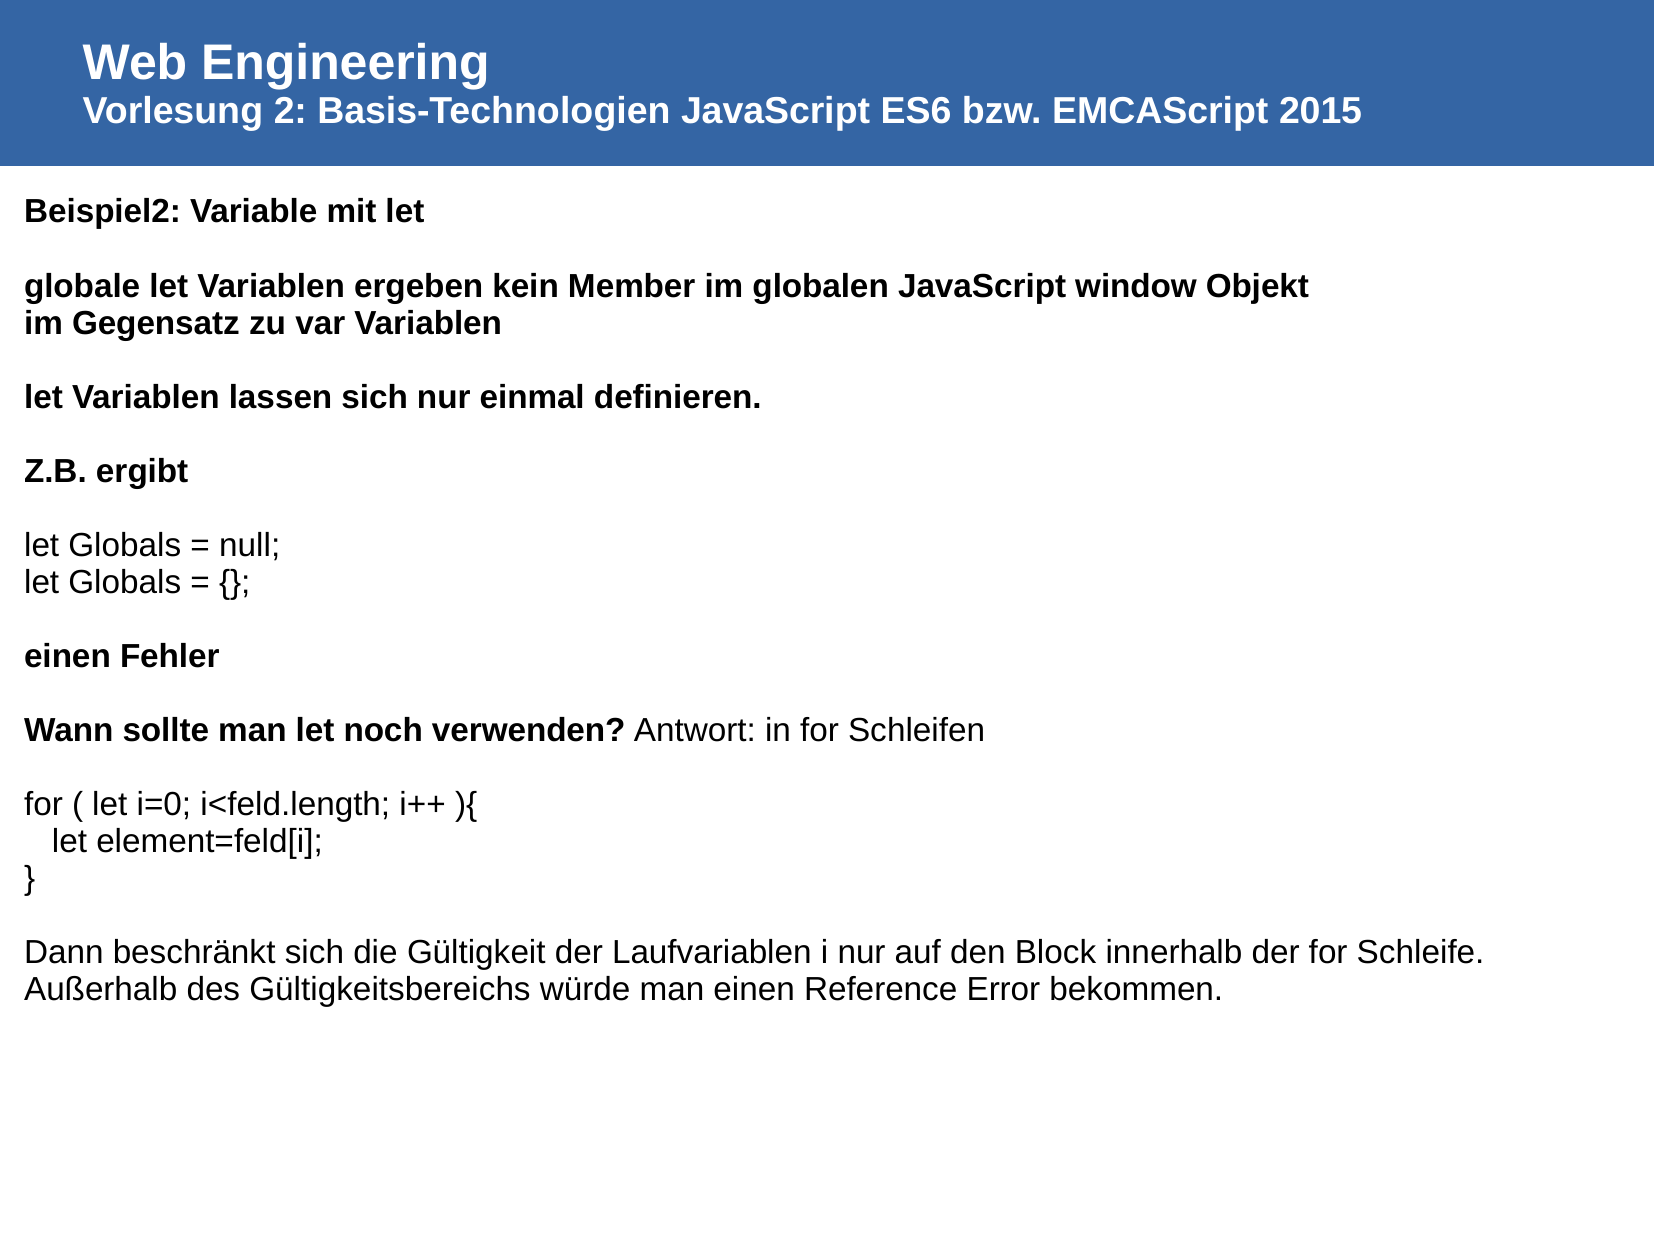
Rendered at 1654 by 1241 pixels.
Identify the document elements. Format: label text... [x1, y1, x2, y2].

text_box Beispiel2: Variable mit let globale let Variablen ergeben kein Member im globalen JavaScript window Objekt im Gegensatz zu var Variablen let Variablen lassen sich nur einmal definieren. Z.B. ergibt let Globals = null; let Globals = {}; einen Fehler Wann sollte man let noch verwenden? Antwort: in for Schleifen for ( let i=0; i<feld.length; i++ ){ let element=feld[i]; } Dann beschränkt sich die Gültigkeit der Laufvariablen i nur auf den Block innerhalb der for Schleife. Außerhalb des Gültigkeitsbereichs würde man einen Reference Error bekommen. [9, 185, 1560, 1170]
title Web Engineering Vorlesung 2: Basis-Technologien JavaScript ES6 bzw. EMCAScript 2015 [82, 0, 1571, 166]
